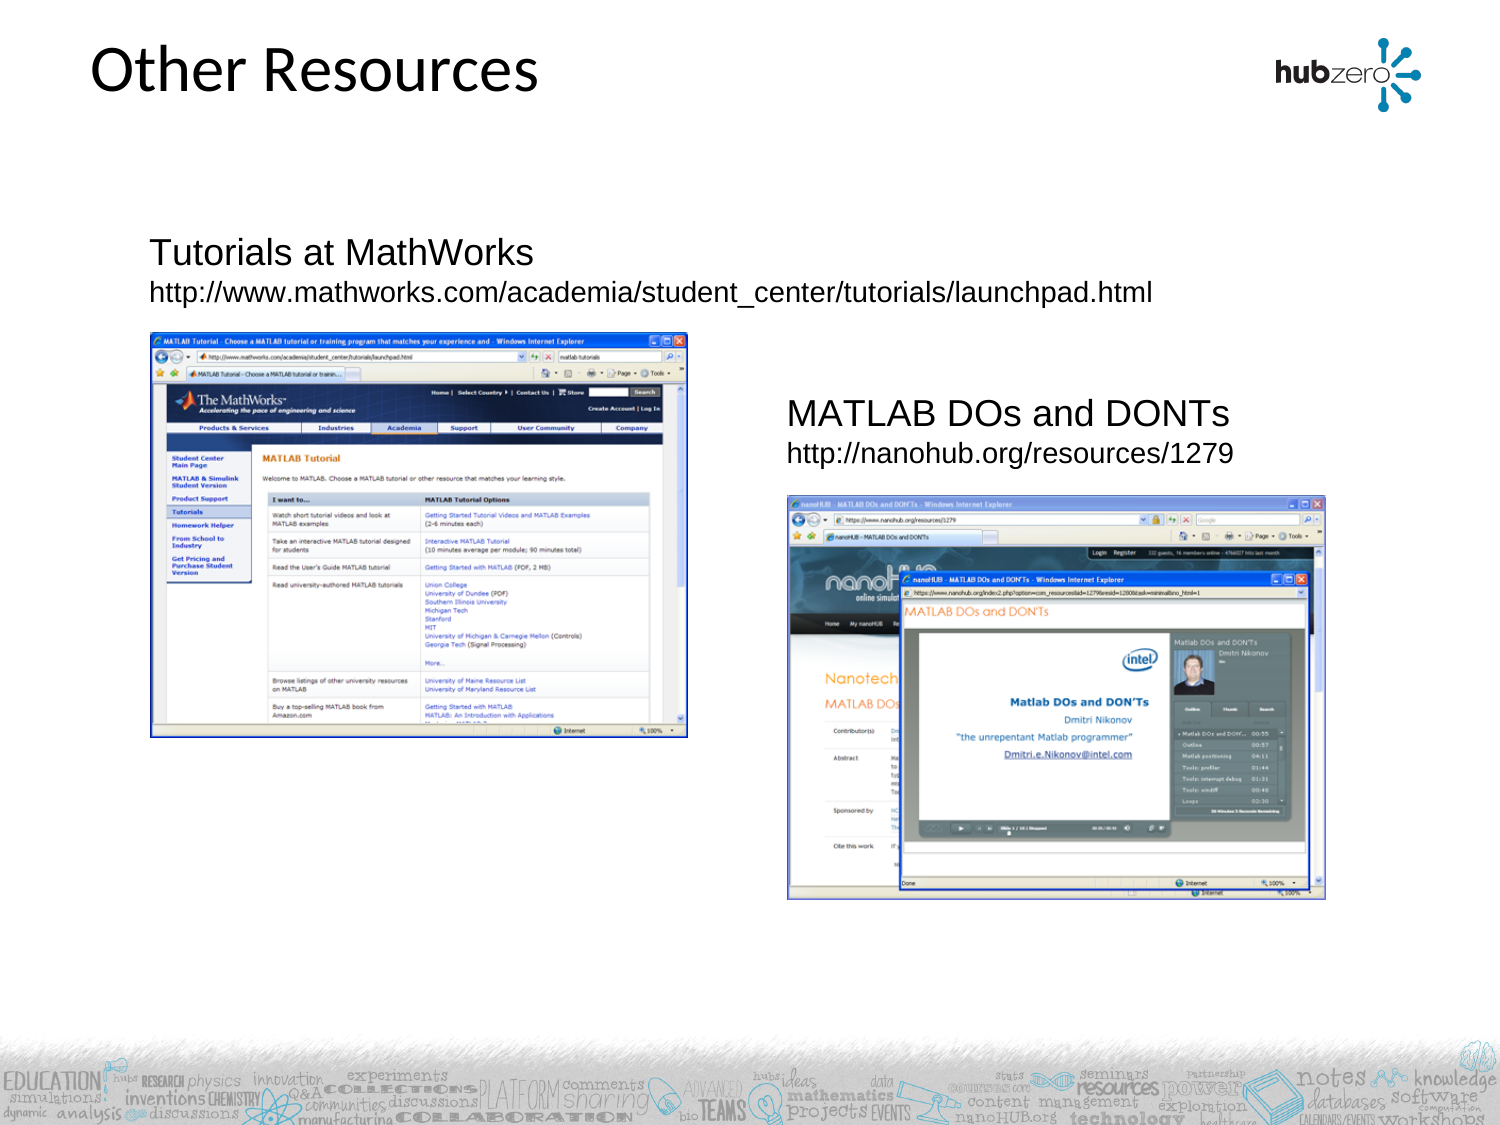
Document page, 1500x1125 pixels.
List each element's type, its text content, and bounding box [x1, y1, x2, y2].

picture [150, 332, 688, 738]
text_box Other Resources [75, 12, 1249, 118]
picture [1272, 35, 1424, 115]
picture [0, 1034, 1500, 1125]
text_box Tutorials at MathWorks http://www.mathworks.com/academia/student_center/tutorials/launchpad.html [134, 220, 1170, 316]
picture [787, 495, 1326, 901]
text_box MATLAB DOs and DONTs http://nanohub.org/resources/1279 [771, 381, 1250, 477]
